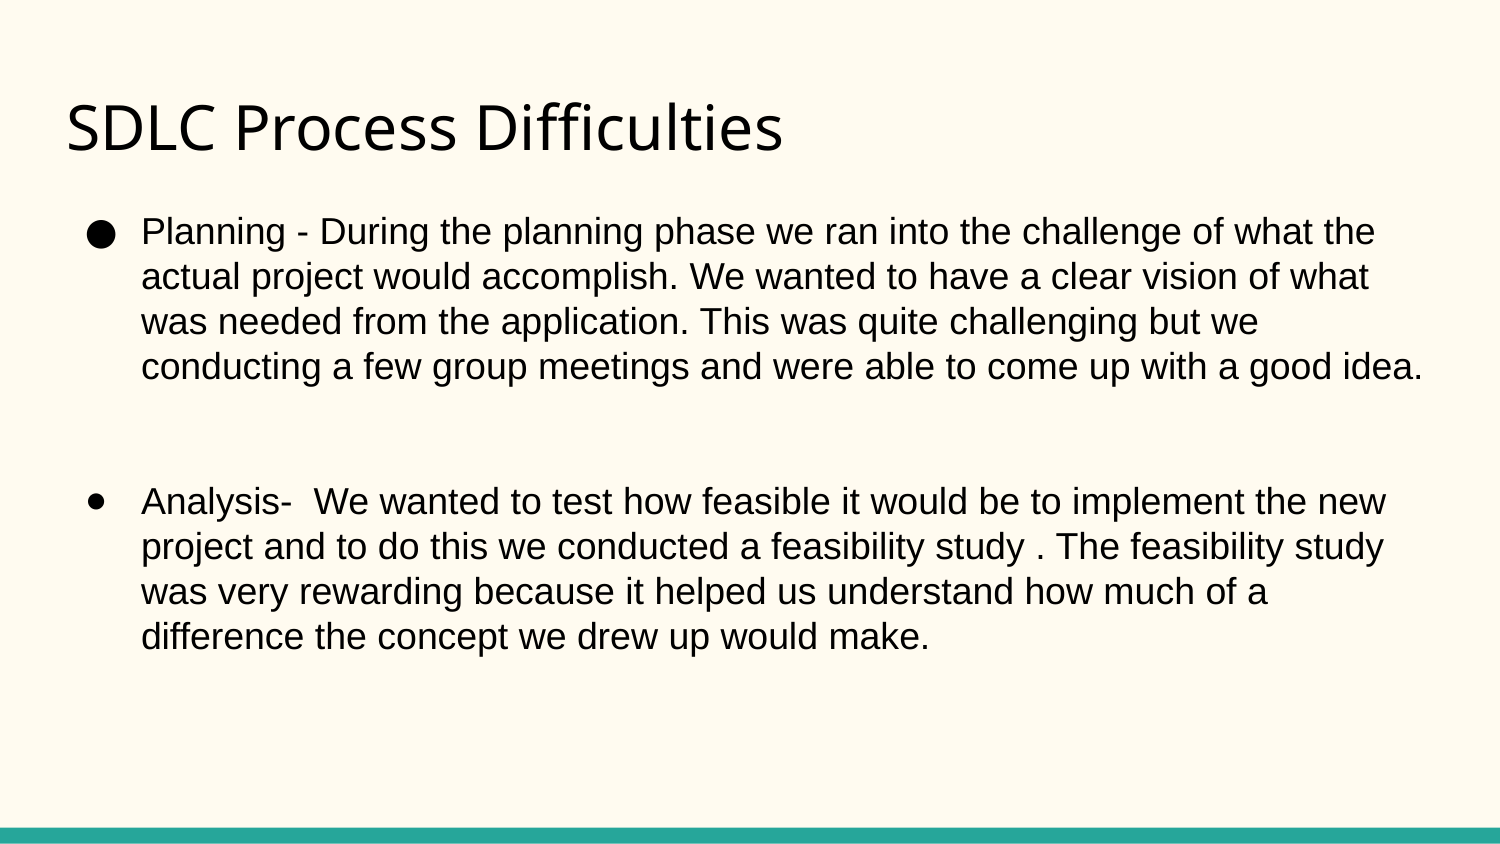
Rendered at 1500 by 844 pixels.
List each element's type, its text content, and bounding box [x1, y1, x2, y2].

title SDLC Process Difficulties [51, 72, 1449, 174]
list Planning - During the planning phase we ran into the challenge of what the actual project would accomplish. We wanted to have a clear vision of what was needed from the application. This was quite challenging but we conducting a few group meetings and were able to come up with a good idea. Analysis- We wanted to test how feasible it would be to implement the new project and to do this we conducted a feasibility study . The feasibility study was very rewarding because it helped us understand how much of a difference the concept we drew up would make. [51, 192, 1449, 750]
